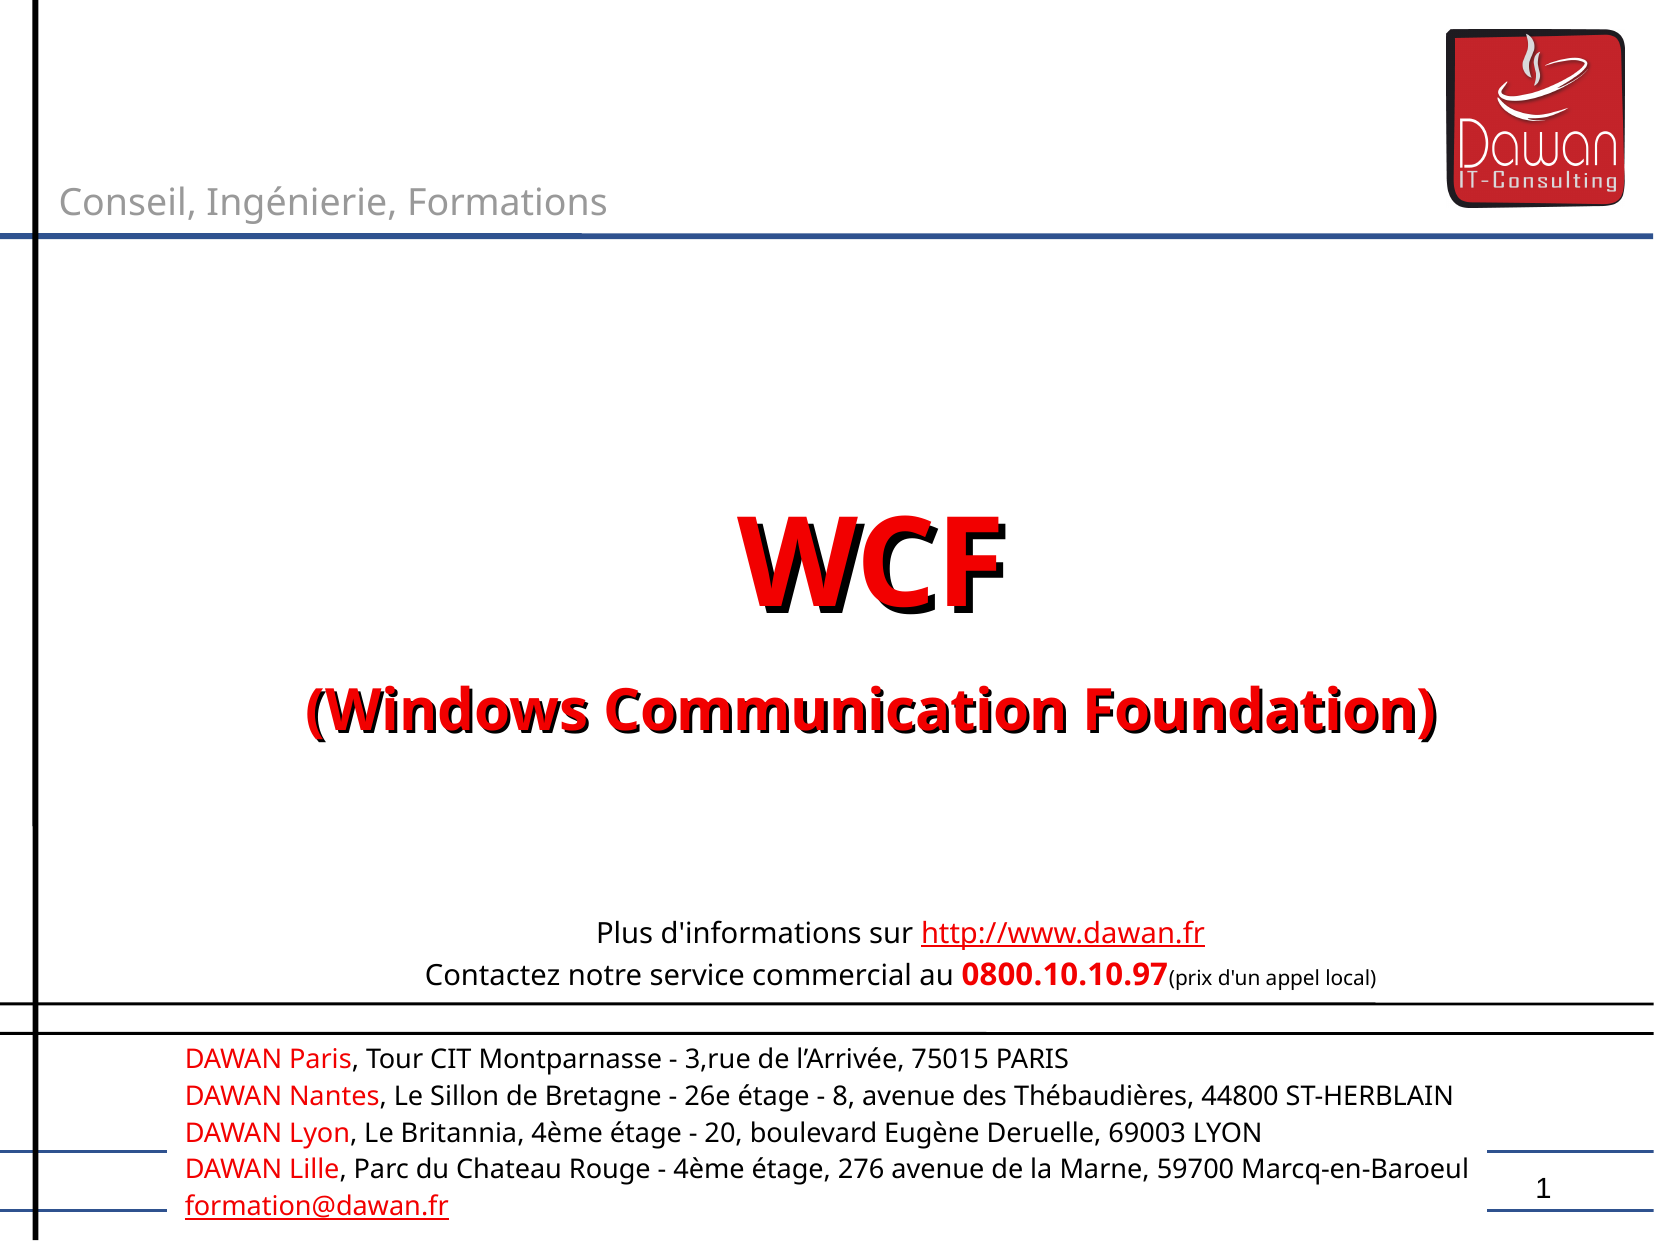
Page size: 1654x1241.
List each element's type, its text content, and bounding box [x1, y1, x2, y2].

text_box WCF (Windows Communication Foundation) [326, 468, 1416, 861]
text_box [1535, 1169, 1595, 1234]
text_box Plus d'informations sur http://www.dawan.fr Contactez notre service commercial au 0800.10.10.97(prix d'un appel local) [206, 915, 1595, 992]
text_box DAWAN Paris, Tour CIT Montparnasse - 3,rue de l’Arrivée, 75015 PARIS DAWAN Nantes, Le Sillon de Bretagne - 26e étage - 8, avenue des Thébaudières, 44800 ST-HERBLAIN DAWAN Lyon, Le Britannia, 4ème étage - 20, boulevard Eugène Deruelle, 69003 LYON DAWAN Lille, Parc du Chateau Rouge - 4ème étage, 276 avenue de la Marne, 59700 Marcq-en-Baroeul formation@dawan.fr [167, 1035, 1487, 1241]
text_box Conseil, Ingénierie, Formations [41, 165, 626, 237]
